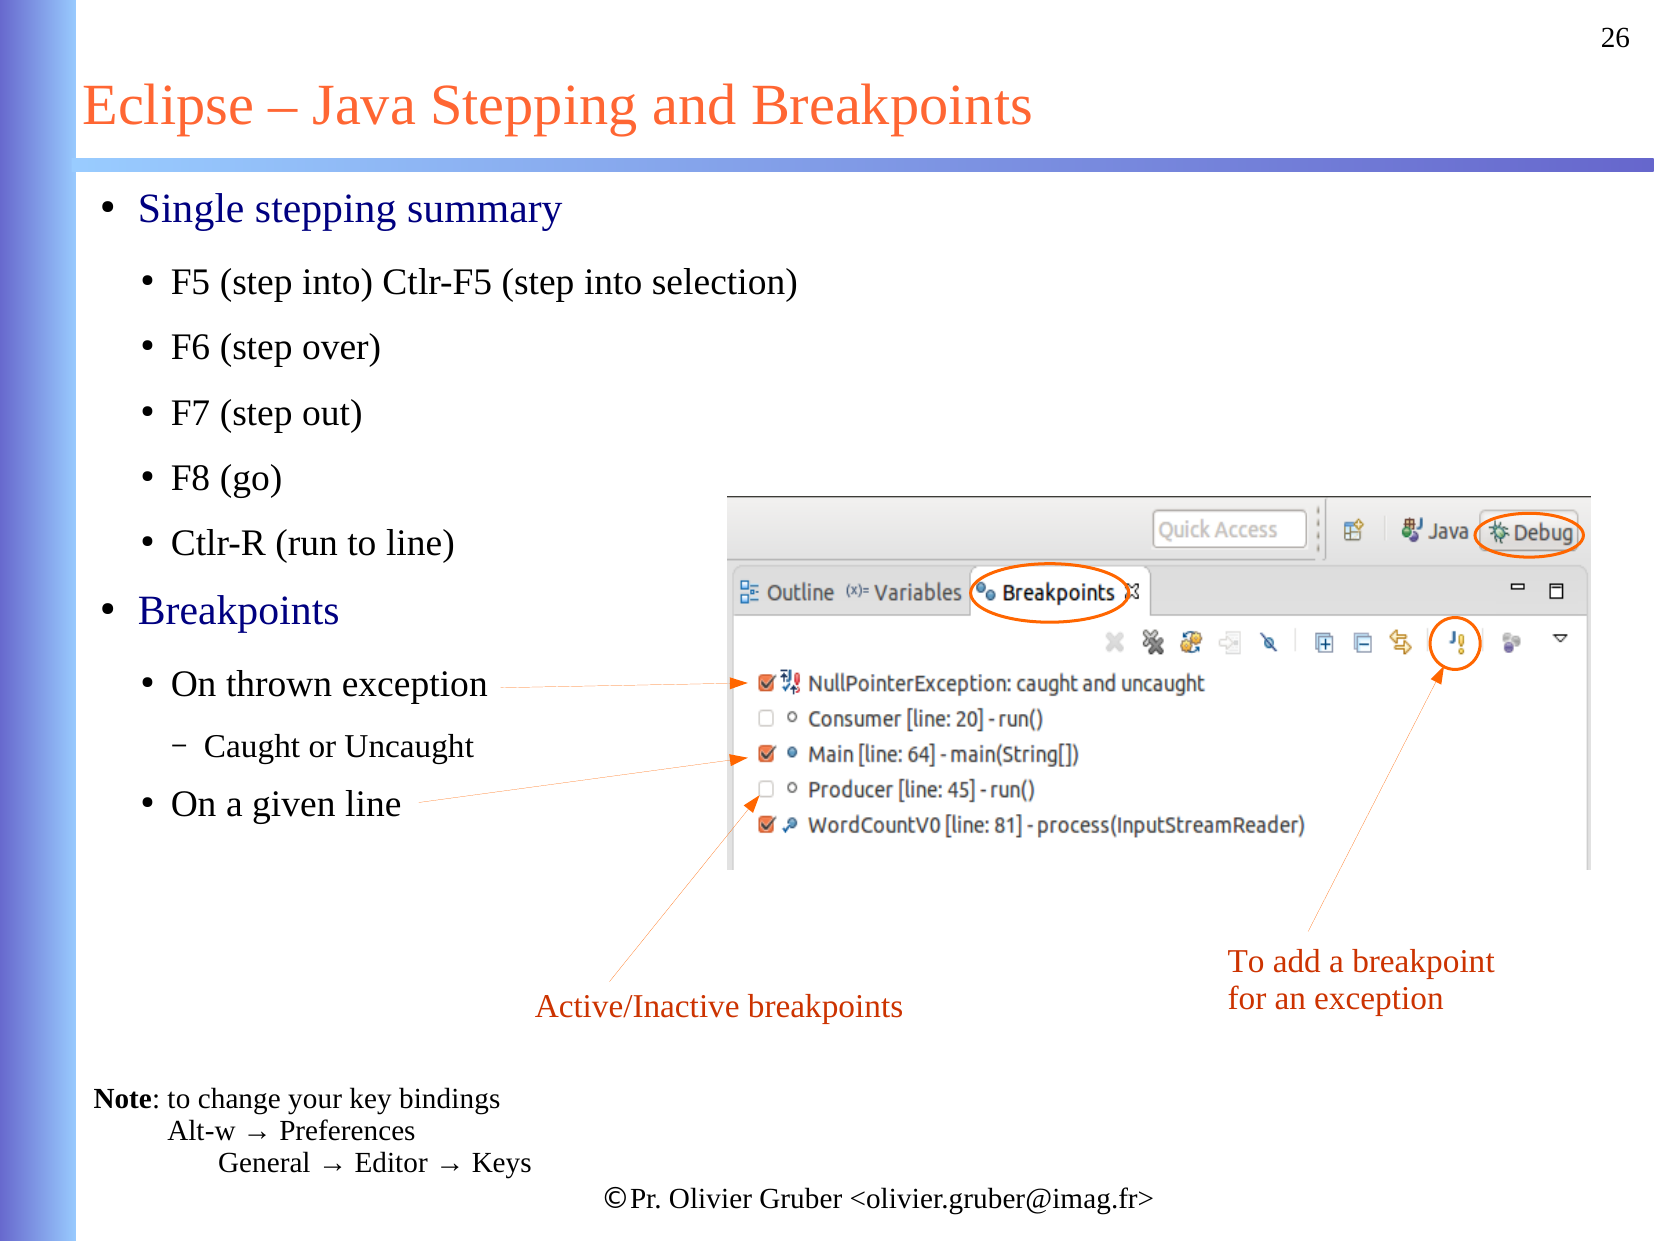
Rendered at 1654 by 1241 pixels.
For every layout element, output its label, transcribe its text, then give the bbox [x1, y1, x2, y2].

picture [727, 496, 1591, 871]
list Single stepping summary F5 (step into) Ctlr-F5 (step into selection) F6 (step over) F7 (step out) F8 (go) Ctlr-R (run to line) Breakpoints On thrown exception Caught or Uncaught On a given line [82, 185, 1571, 1129]
text_box To add a breakpoint for an exception [1227, 942, 1502, 1017]
title Eclipse – Java Stepping and Breakpoints [82, 49, 1571, 161]
text_box Note: to change your key bindings Alt-w → Preferences General → Editor → Keys [93, 1082, 533, 1214]
text_box Active/Inactive breakpoints [534, 987, 913, 1025]
picture [1432, 620, 1478, 667]
